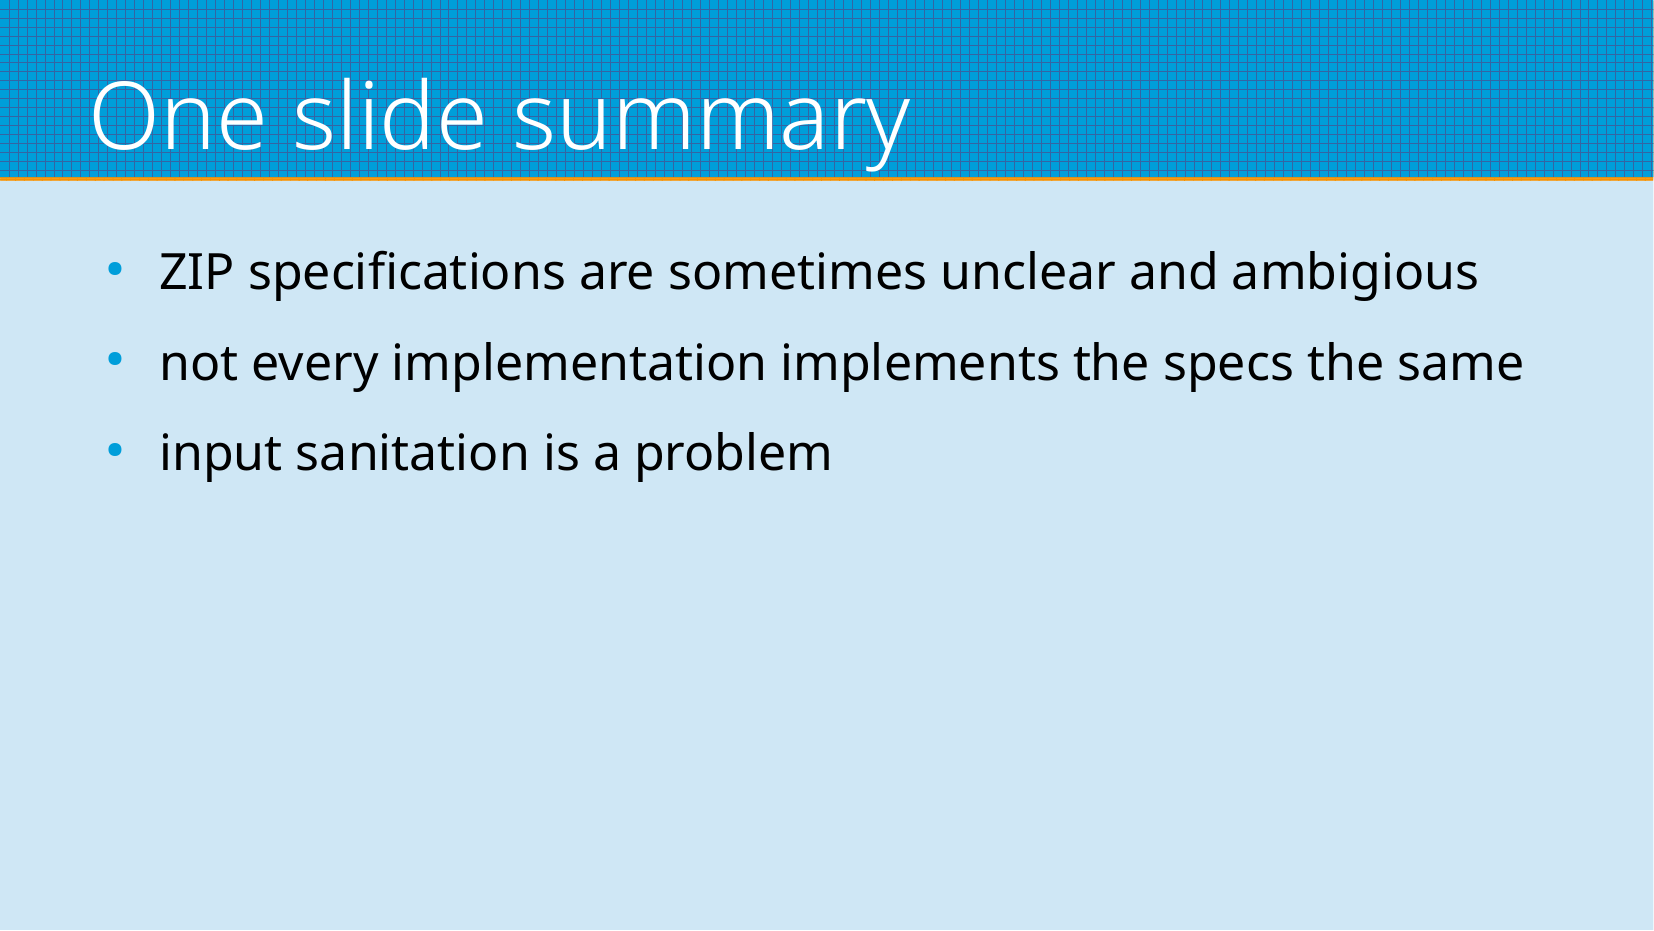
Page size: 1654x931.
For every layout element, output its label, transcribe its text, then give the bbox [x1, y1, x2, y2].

title One slide summary [88, 14, 1565, 178]
list ZIP specifications are sometimes unclear and ambigious not every implementation implements the specs the same input sanitation is a problem [88, 236, 1565, 813]
